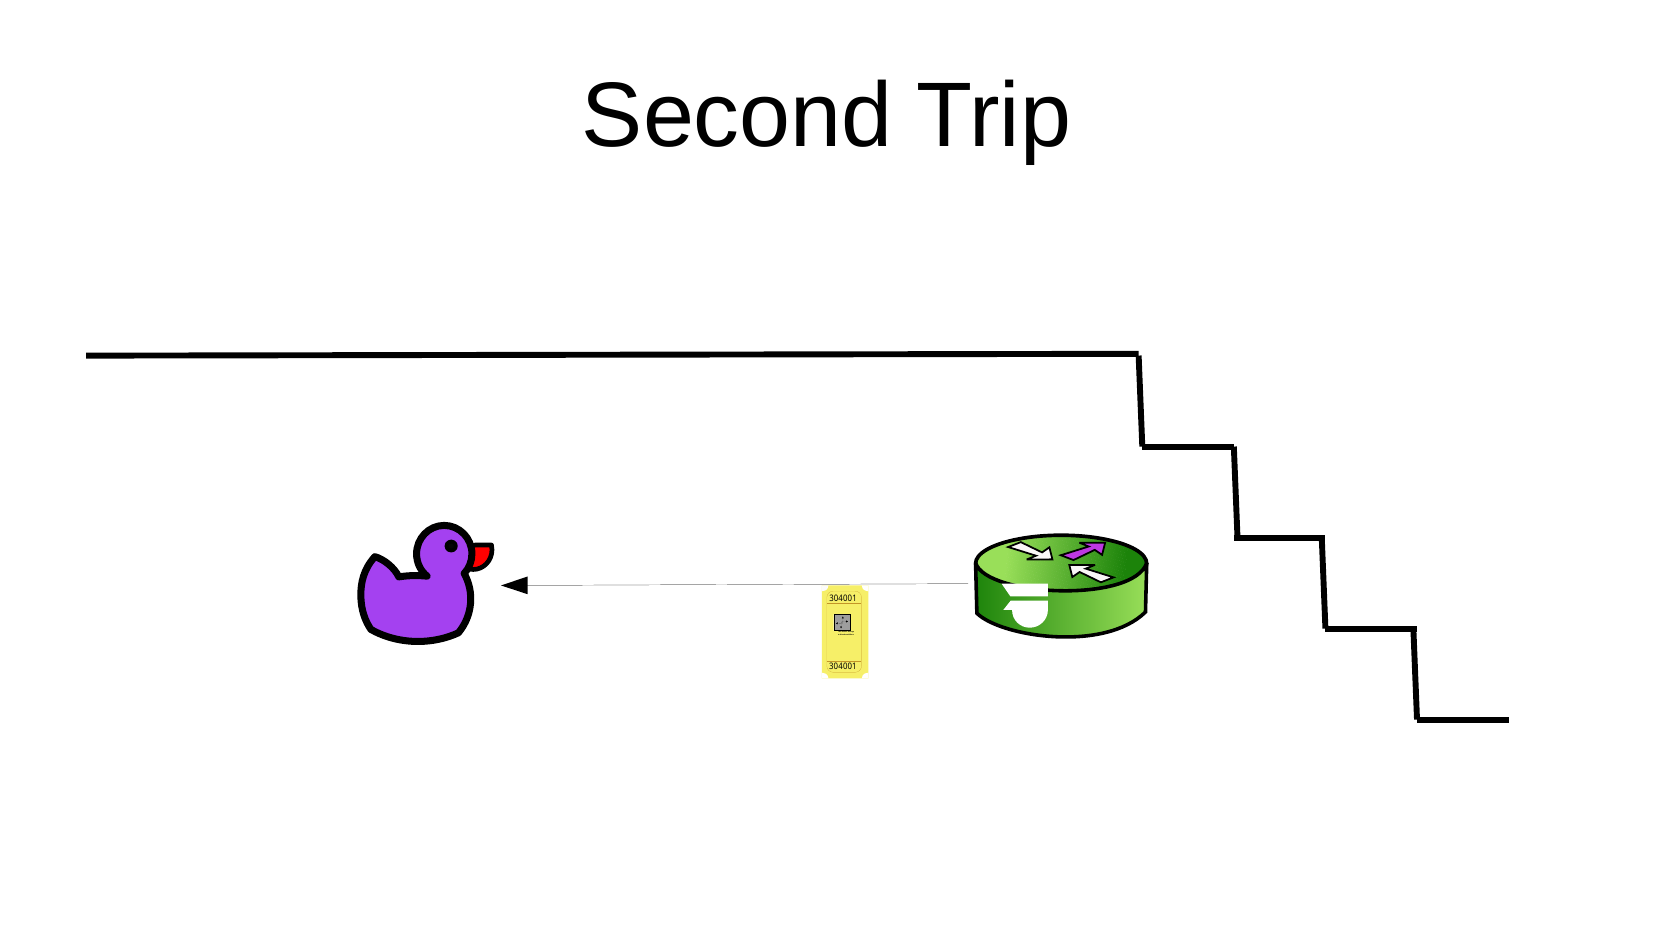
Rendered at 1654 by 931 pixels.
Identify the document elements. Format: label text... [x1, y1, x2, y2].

picture [349, 511, 502, 663]
picture [821, 585, 888, 679]
picture [968, 521, 1177, 642]
title Second Trip [82, 37, 1571, 193]
